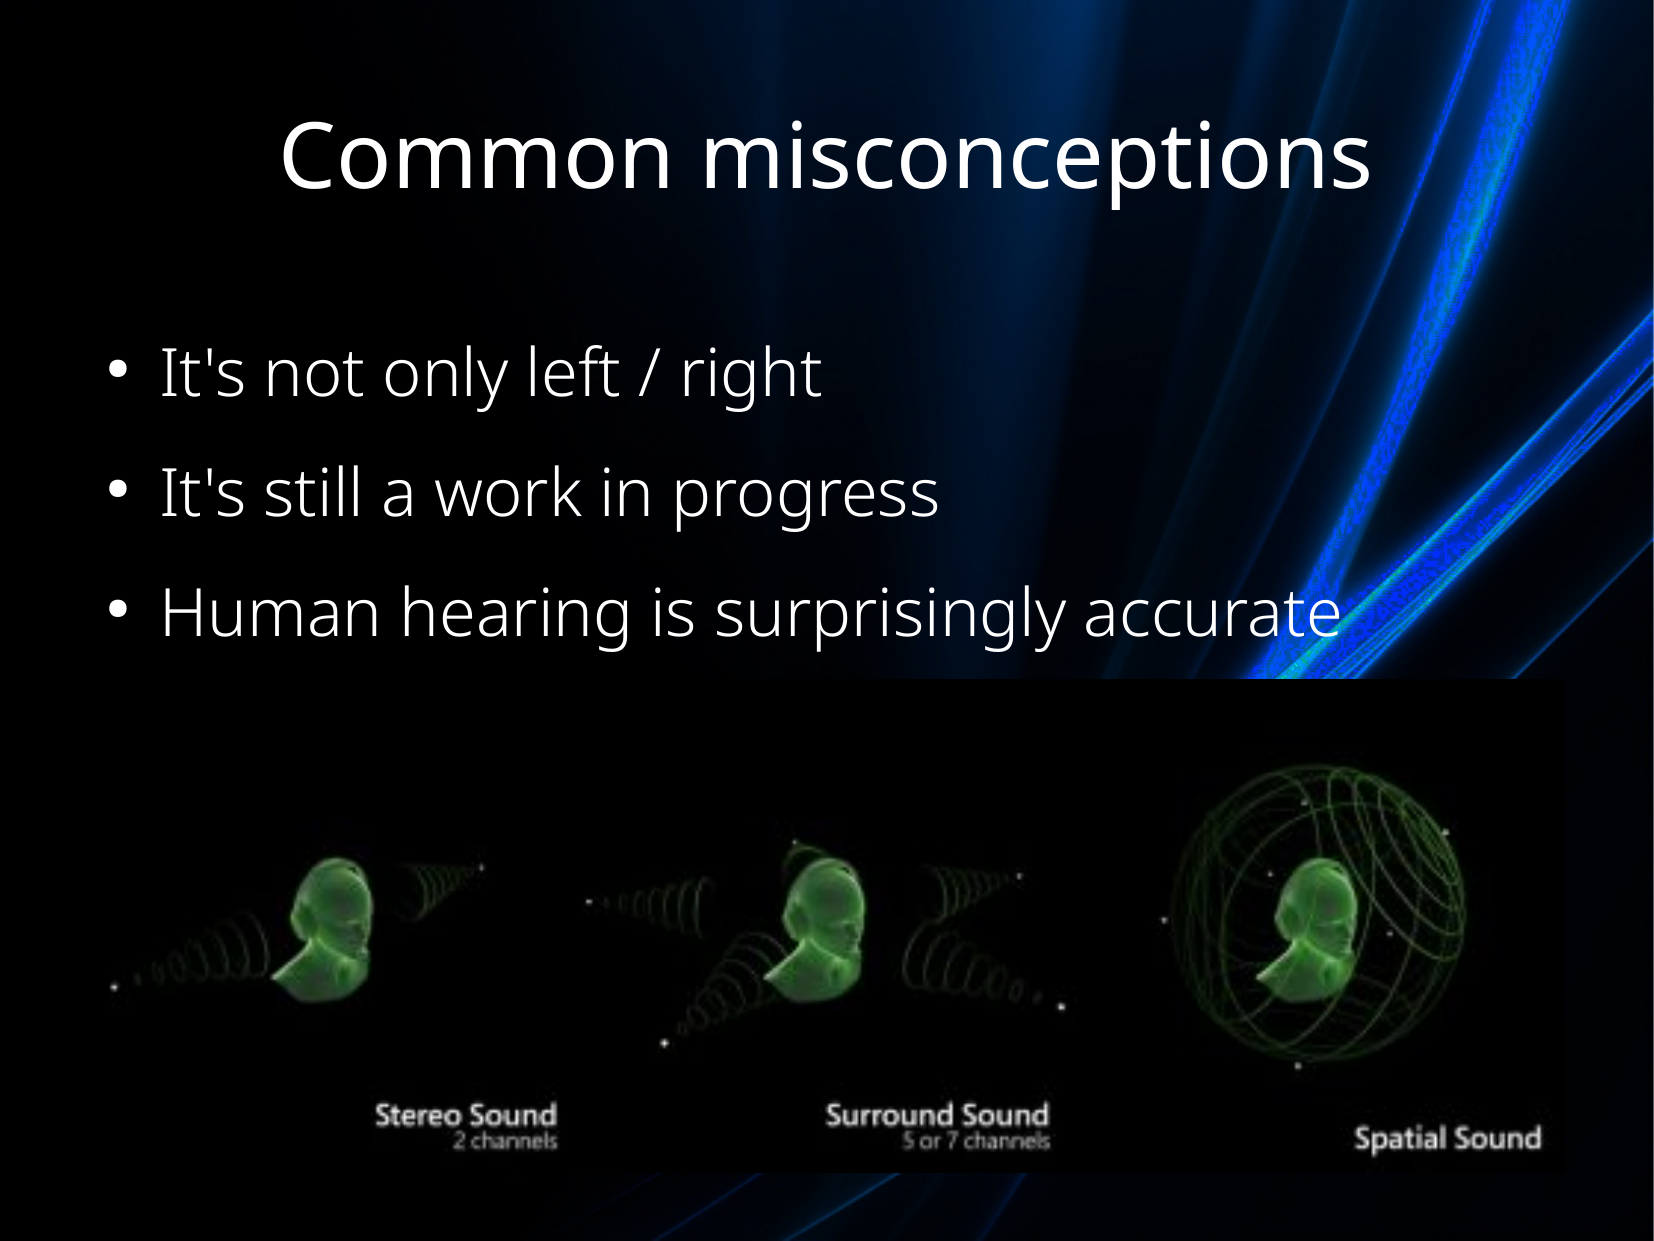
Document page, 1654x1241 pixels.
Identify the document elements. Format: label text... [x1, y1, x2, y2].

list It's not only left / right It's still a work in progress Human hearing is surprisingly accurate [88, 324, 1577, 716]
picture [0, 0, 1654, 1241]
title Common misconceptions [82, 49, 1571, 257]
